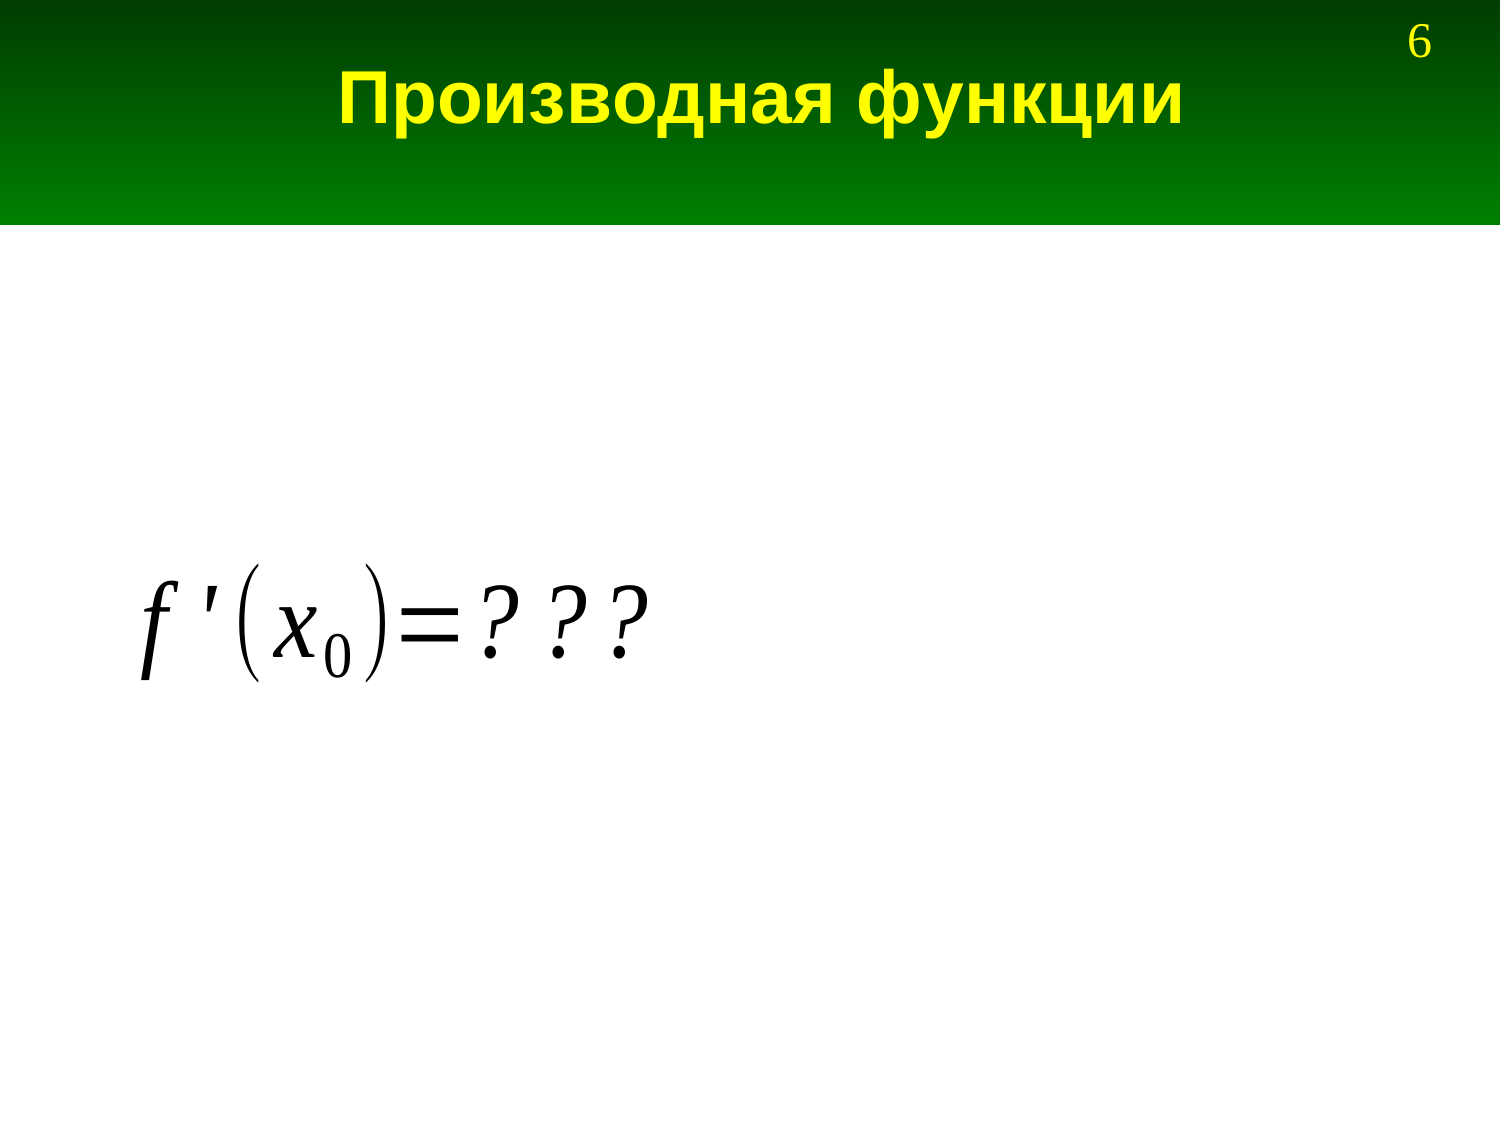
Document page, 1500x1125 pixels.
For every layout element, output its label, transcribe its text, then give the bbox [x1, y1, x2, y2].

chart [115, 555, 677, 695]
title Производная функции [123, 0, 1399, 188]
